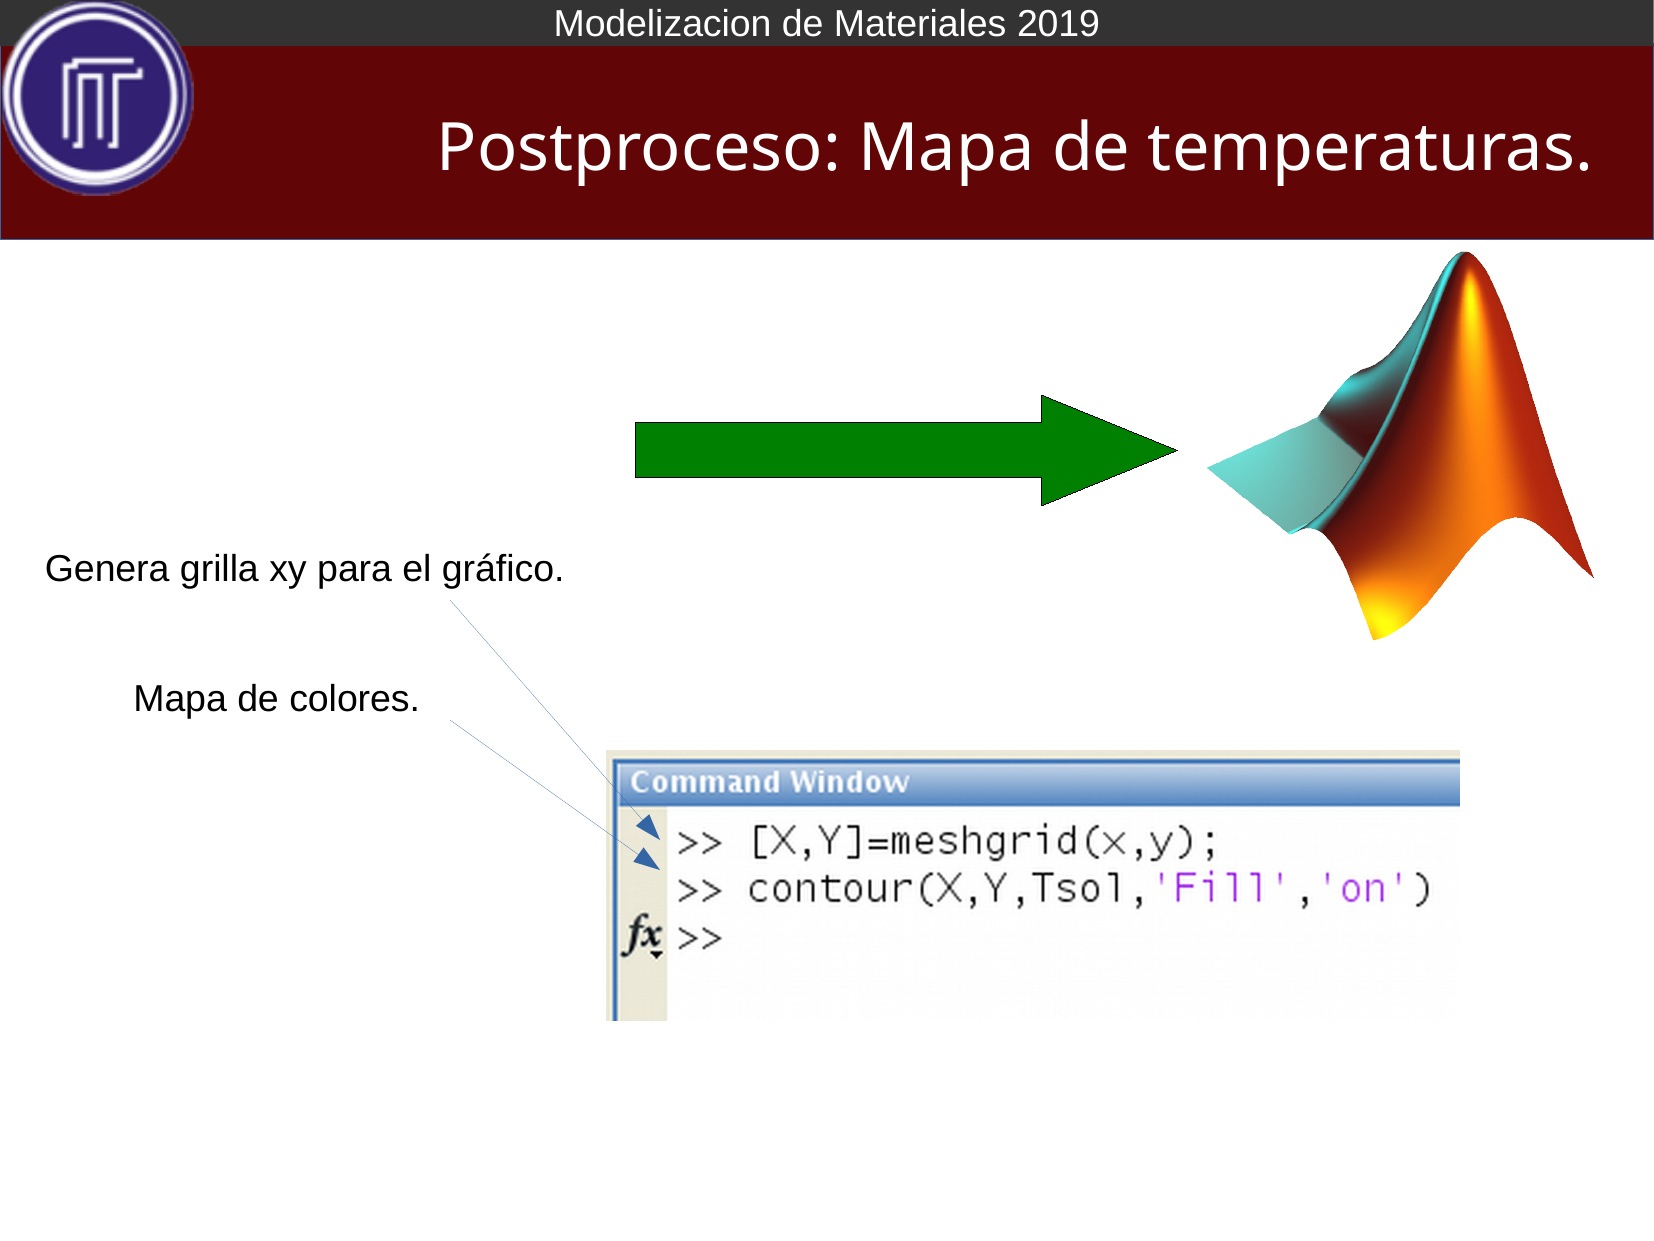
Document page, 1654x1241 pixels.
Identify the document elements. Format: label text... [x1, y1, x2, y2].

picture [606, 750, 1460, 1021]
picture [1206, 249, 1595, 641]
title Postproceso: Mapa de temperaturas. [41, 70, 1654, 218]
text_box Genera grilla xy para el gráfico. [30, 540, 593, 597]
text_box Mapa de colores. [118, 669, 436, 727]
text_box [635, 395, 1178, 506]
picture [0, 0, 194, 196]
